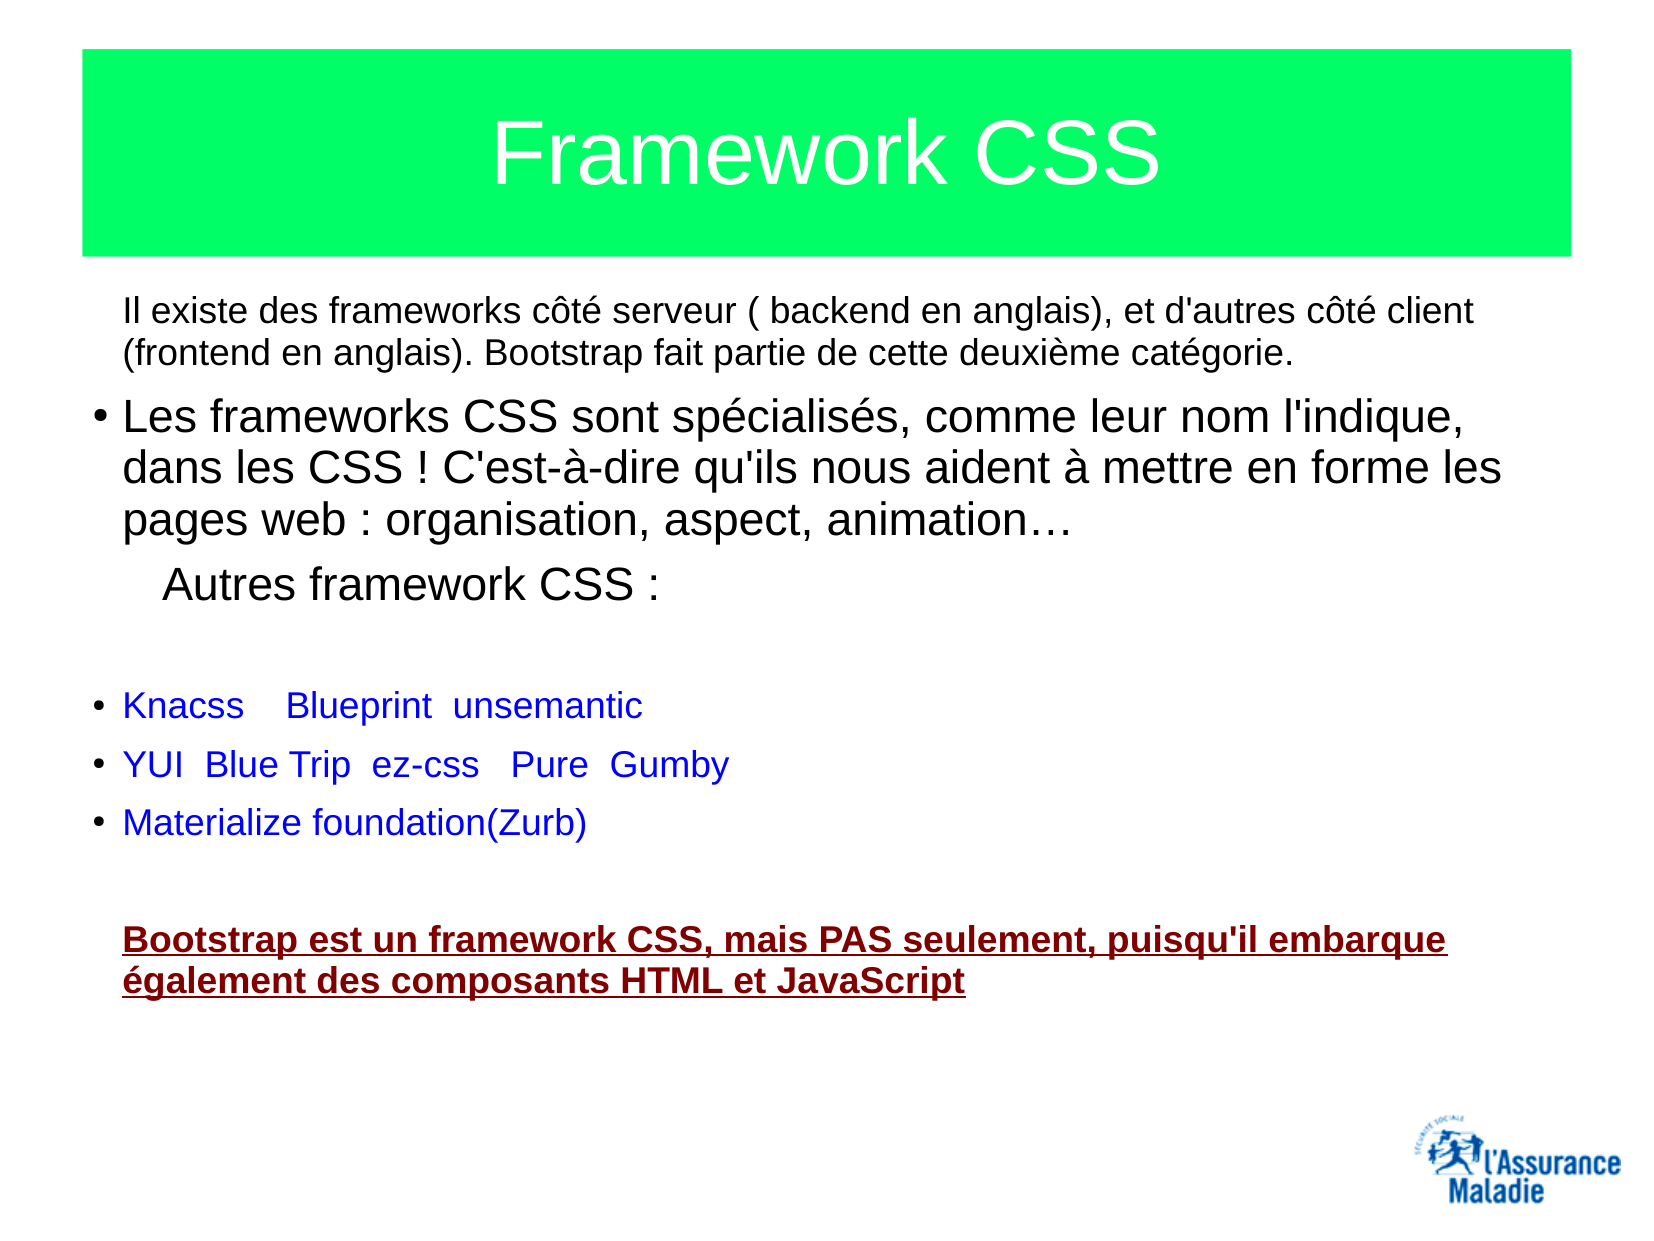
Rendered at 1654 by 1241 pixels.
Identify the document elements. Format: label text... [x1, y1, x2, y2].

list Il existe des frameworks côté serveur ( backend en anglais), et d'autres côté client (frontend en anglais). Bootstrap fait partie de cette deuxième catégorie. Les frameworks CSS sont spécialisés, comme leur nom l'indique, dans les CSS ! C'est-à-dire qu'ils nous aident à mettre en forme les pages web : organisation, aspect, animation… Autres framework CSS : Knacss Blueprint unsemantic YUI Blue Trip ez-css Pure Gumby Materialize foundation(Zurb) Bootstrap est un framework CSS, mais PAS seulement, puisqu'il embarque également des composants HTML et JavaScript [82, 290, 1571, 1010]
picture [1393, 1111, 1621, 1205]
title Framework CSS [82, 49, 1571, 257]
